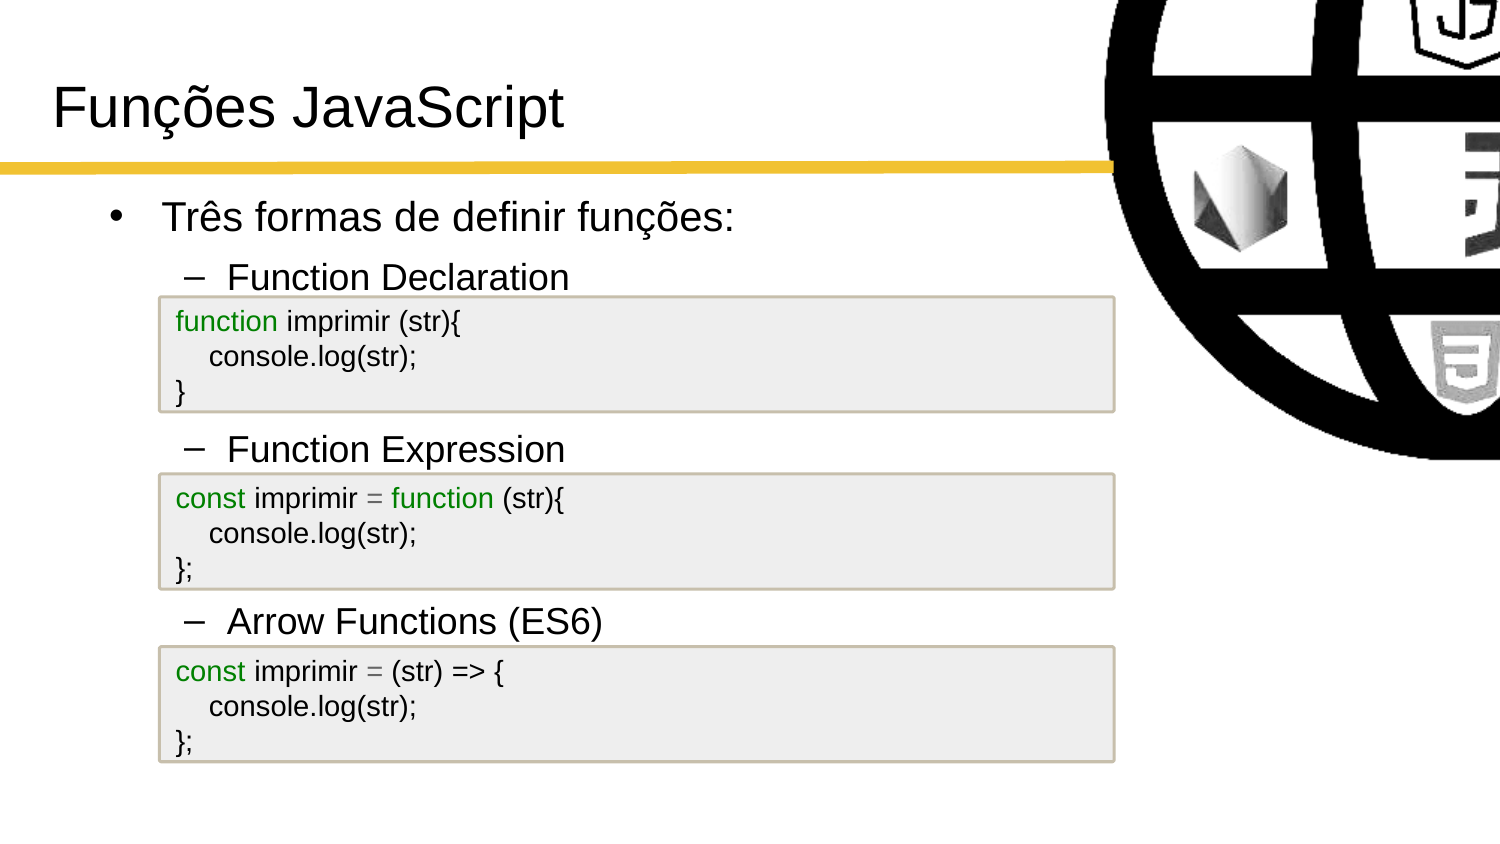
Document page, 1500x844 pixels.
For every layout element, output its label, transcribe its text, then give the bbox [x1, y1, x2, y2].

text_box function imprimir (str){ console.log(str); } [159, 296, 1115, 412]
text_box const imprimir = function (str){ console.log(str); }; [159, 473, 1115, 590]
text_box Funções JavaScript [37, 33, 1463, 175]
picture [1078, 0, 1500, 532]
text_box const imprimir = (str) => { console.log(str); }; [159, 646, 1115, 762]
text_box Três formas de definir funções: Function Declaration [89, 182, 1406, 316]
text_box Arrow Functions (ES6) [89, 589, 1406, 674]
text_box Function Expression [89, 416, 1406, 501]
